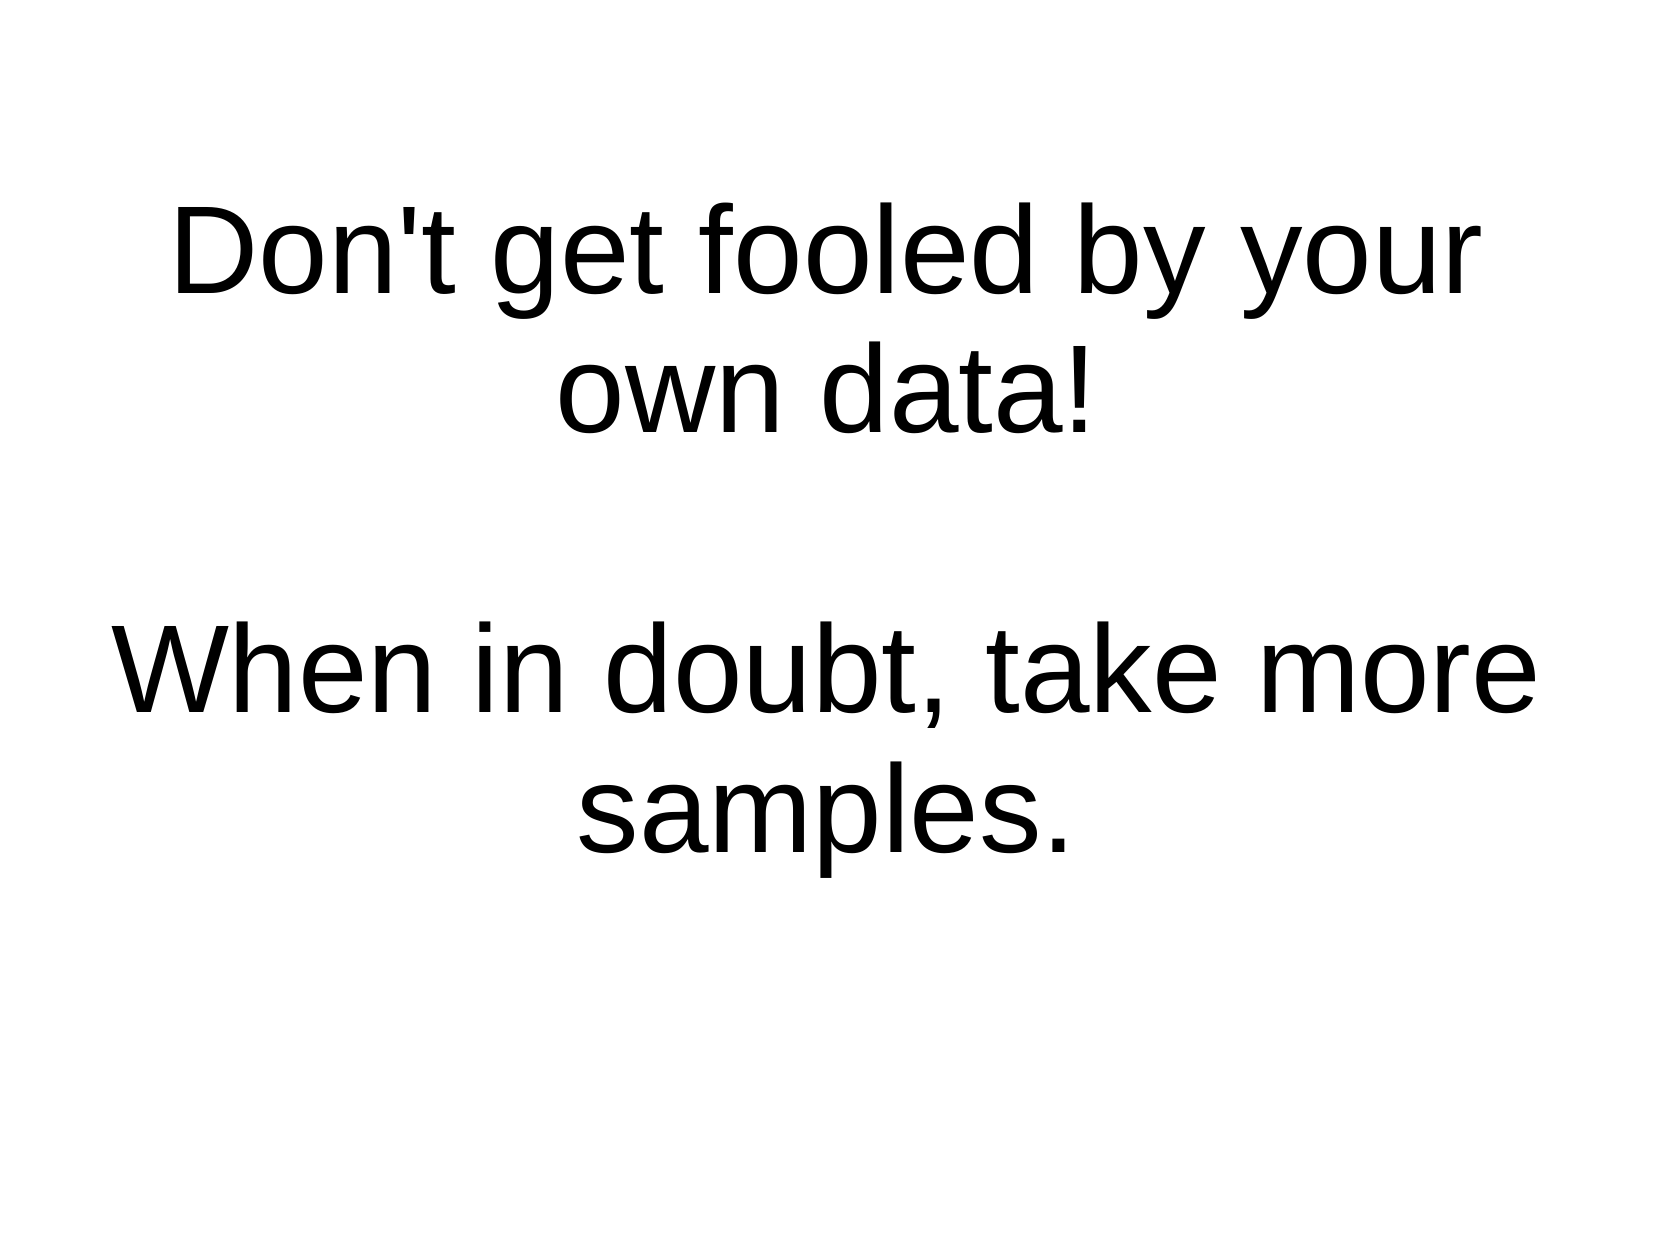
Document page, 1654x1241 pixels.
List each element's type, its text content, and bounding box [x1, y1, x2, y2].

subtitle Don't get fooled by your own data! When in doubt, take more samples. [82, 49, 1571, 1010]
